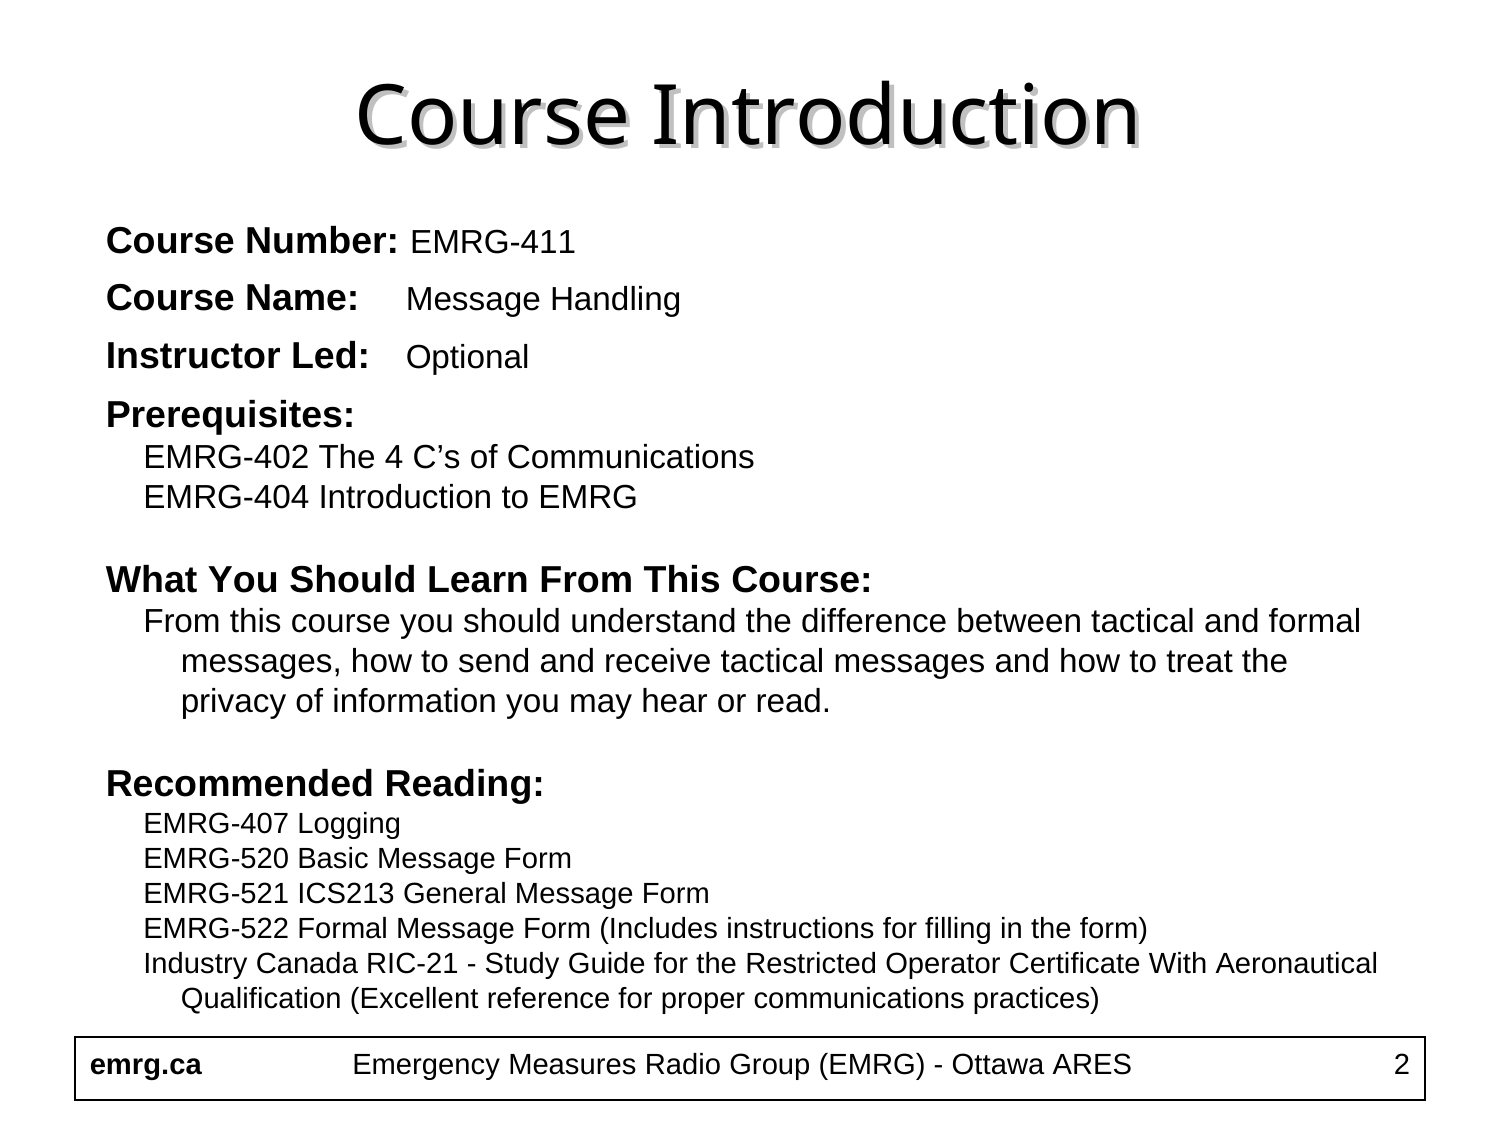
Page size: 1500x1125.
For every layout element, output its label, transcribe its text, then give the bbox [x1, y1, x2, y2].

text_box Emergency Measures Radio Group (EMRG) - Ottawa ARES [247, 1057, 1238, 1103]
text_box Course Introduction [62, 53, 1435, 169]
text_box Course Number: EMRG-411 Course Name: Message Handling Instructor Led: Optional Prerequisites: EMRG-402 The 4 C’s of Communications EMRG-404 Introduction to EMRG What You Should Learn From This Course: From this course you should understand the difference between tactical and formal messages, how to send and receive tactical messages and how to treat the privacy of information you may hear or read. Recommended Reading: EMRG-407 Logging EMRG-520 Basic Message Form EMRG-521 ICS213 General Message Form EMRG-522 Formal Message Form (Includes instructions for filling in the form) Industry Canada RIC-21 - Study Guide for the Restricted Operator Certificate With Aeronautical Qualification (Excellent reference for proper communications practices) [91, 208, 1405, 1057]
text_box <number> [1246, 1037, 1426, 1103]
